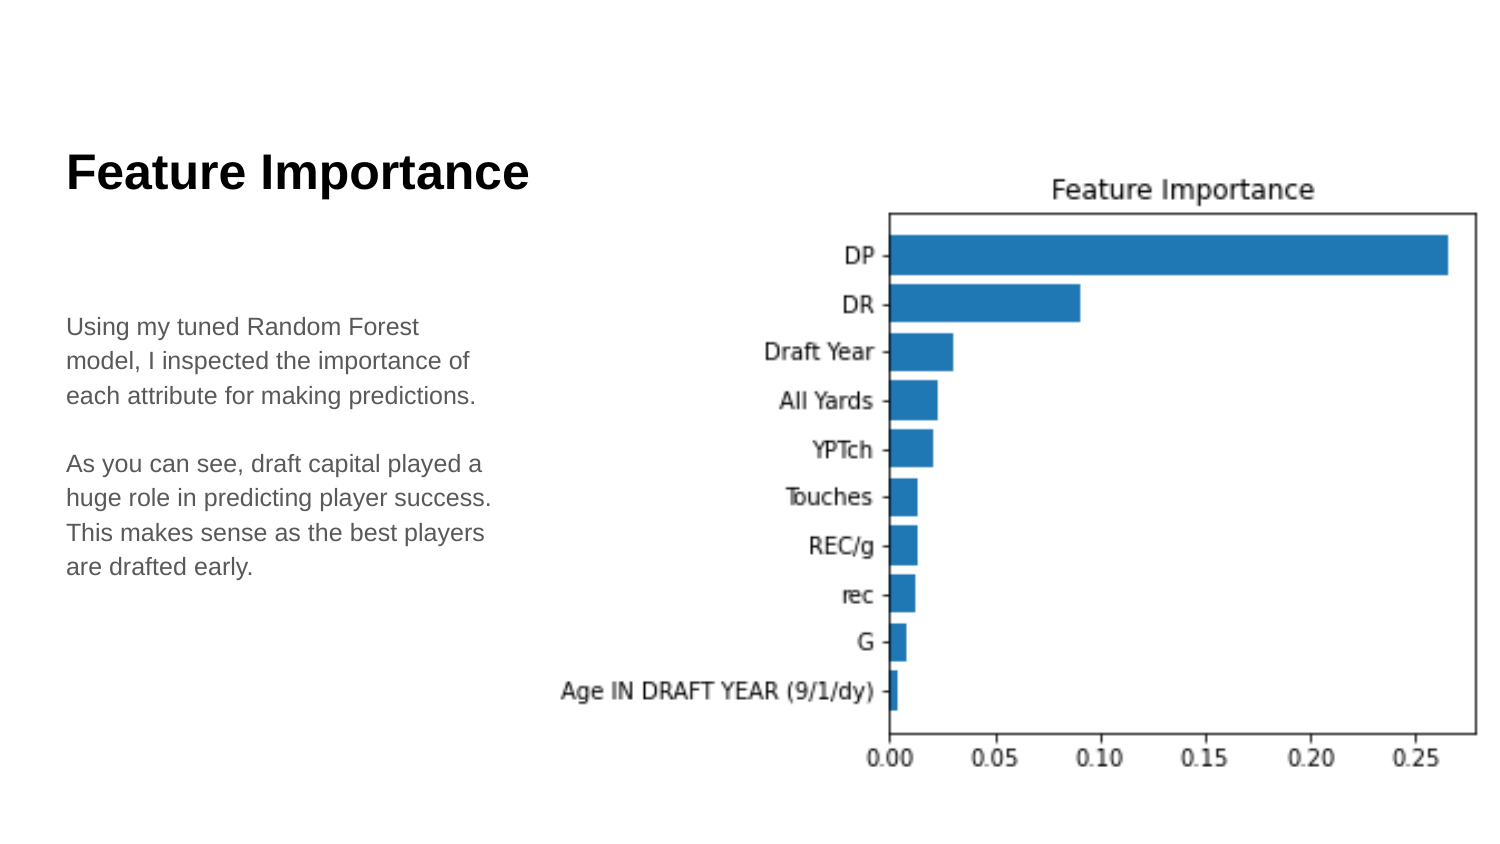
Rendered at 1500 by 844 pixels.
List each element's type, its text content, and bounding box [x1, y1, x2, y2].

list Using my tuned Random Forest model, I inspected the importance of each attribute for making predictions. As you can see, draft capital played a huge role in predicting player success. This makes sense as the best players are drafted early. [51, 227, 512, 750]
picture [537, 153, 1500, 796]
title Feature Importance [51, 91, 558, 216]
